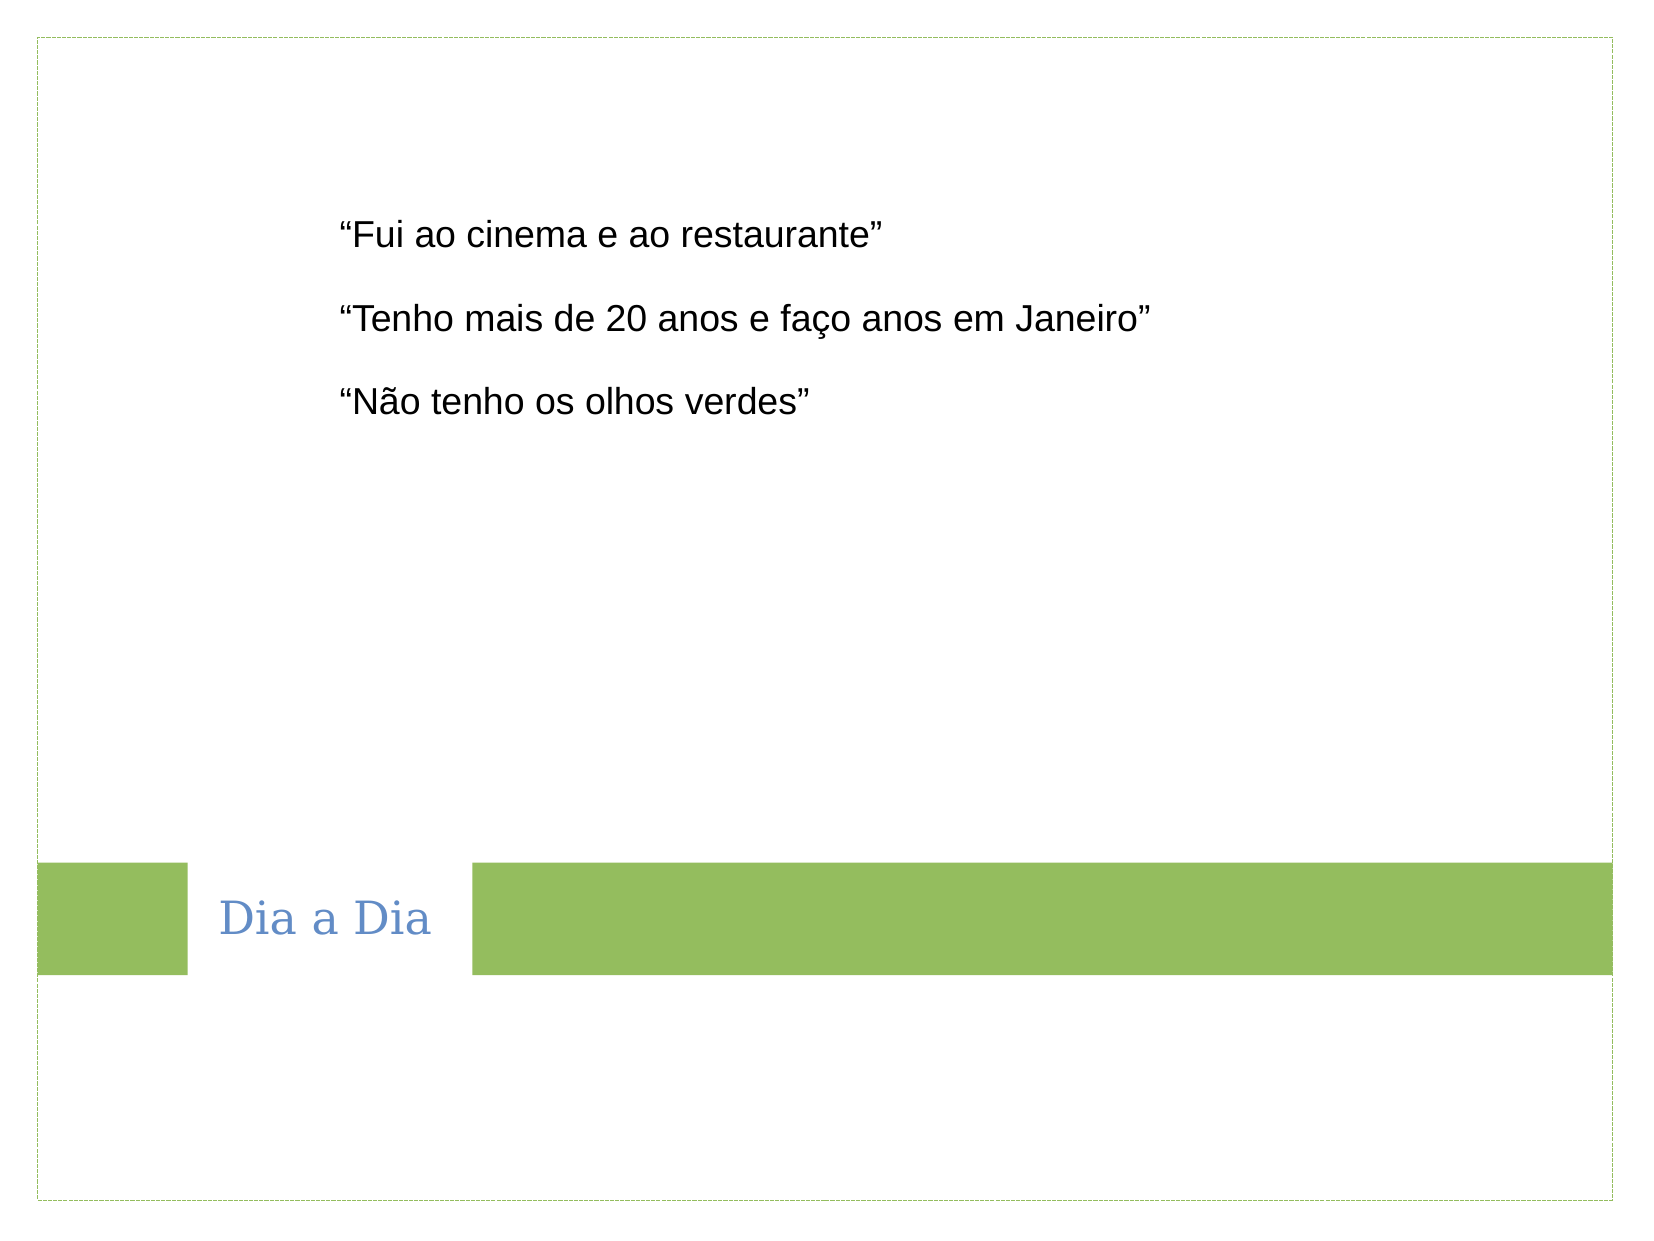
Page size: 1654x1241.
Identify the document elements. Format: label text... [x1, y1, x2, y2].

text_box Dia a Dia [203, 884, 448, 953]
text_box [472, 862, 1613, 976]
text_box “Fui ao cinema e ao restaurante” “Tenho mais de 20 anos e faço anos em Janeiro” “Não tenho os olhos verdes” [324, 205, 1168, 473]
text_box [37, 862, 188, 976]
